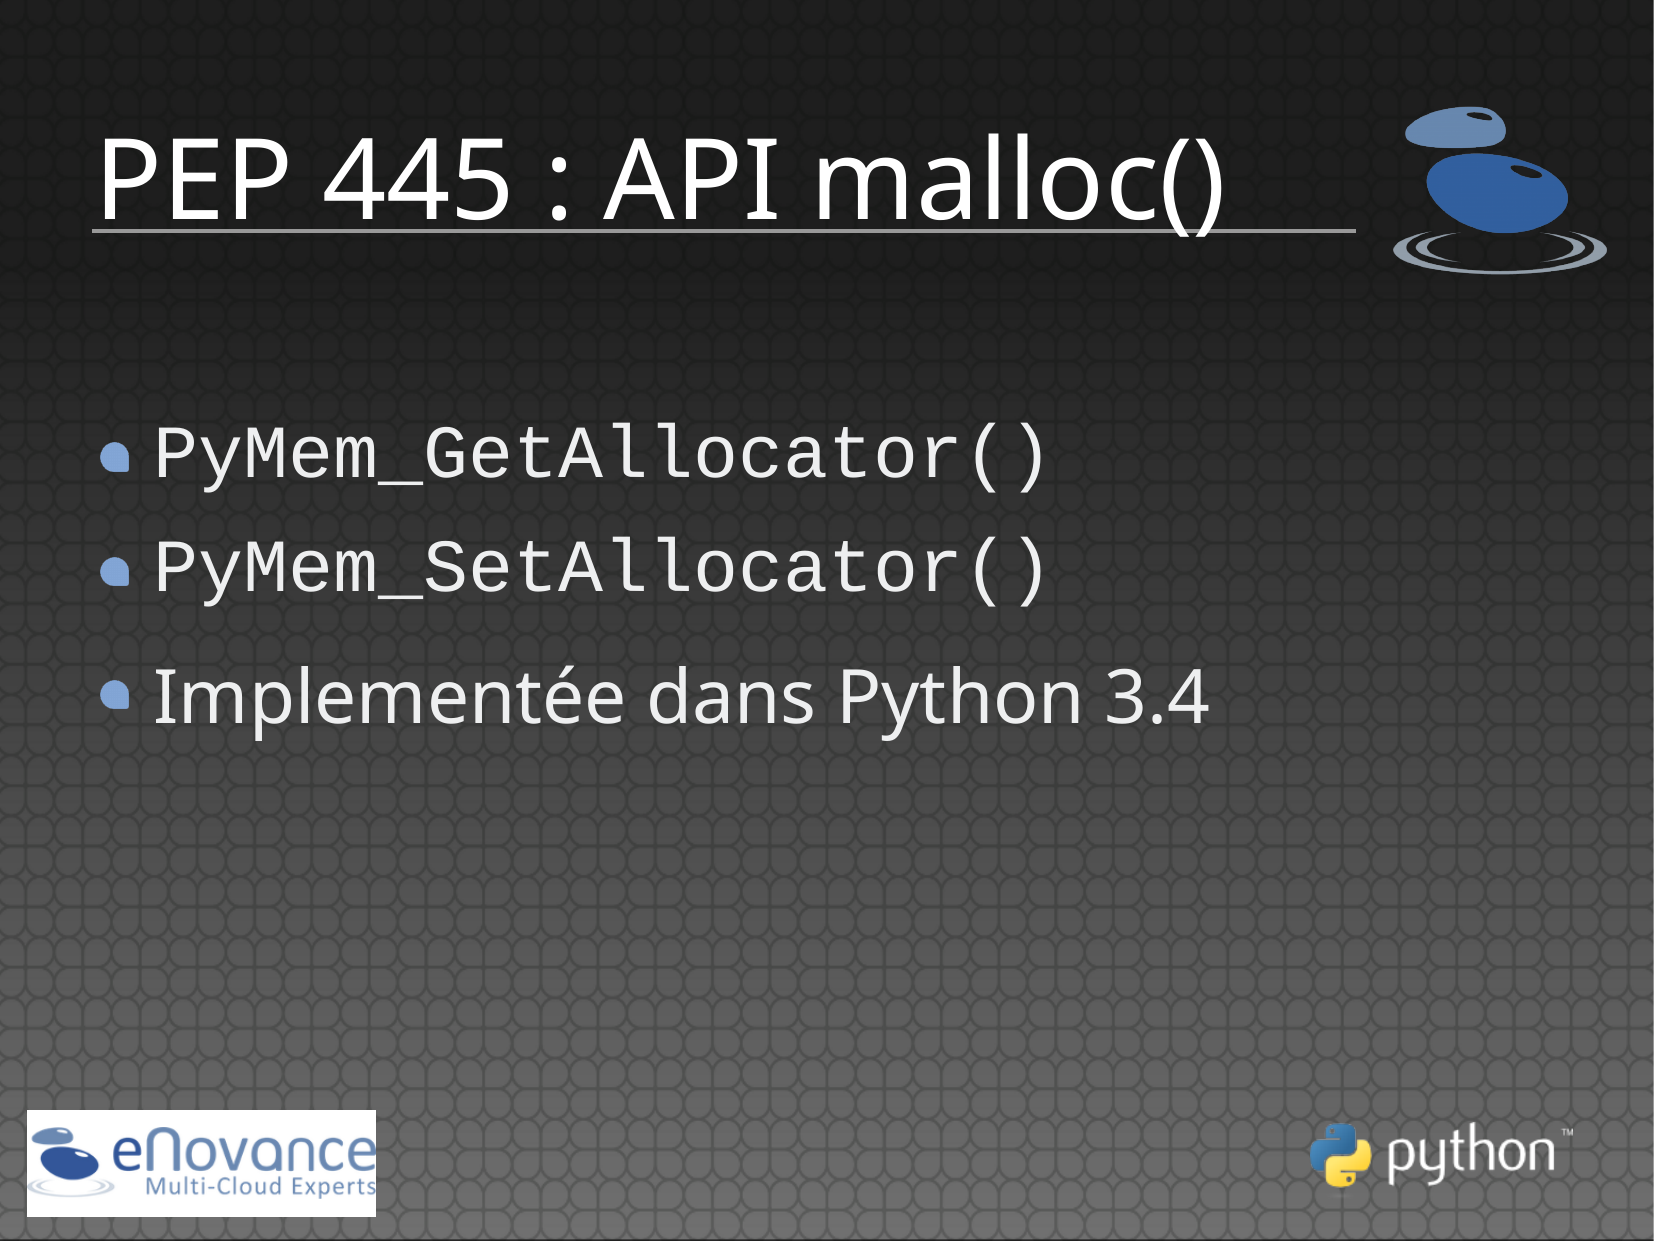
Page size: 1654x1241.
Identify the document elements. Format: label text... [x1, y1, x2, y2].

title PEP 445 : API malloc() [94, 100, 1426, 251]
list PyMem_GetAllocator() PyMem_SetAllocator() Implementée dans Python 3.4 [82, 414, 1571, 1094]
picture [0, 0, 1654, 1241]
